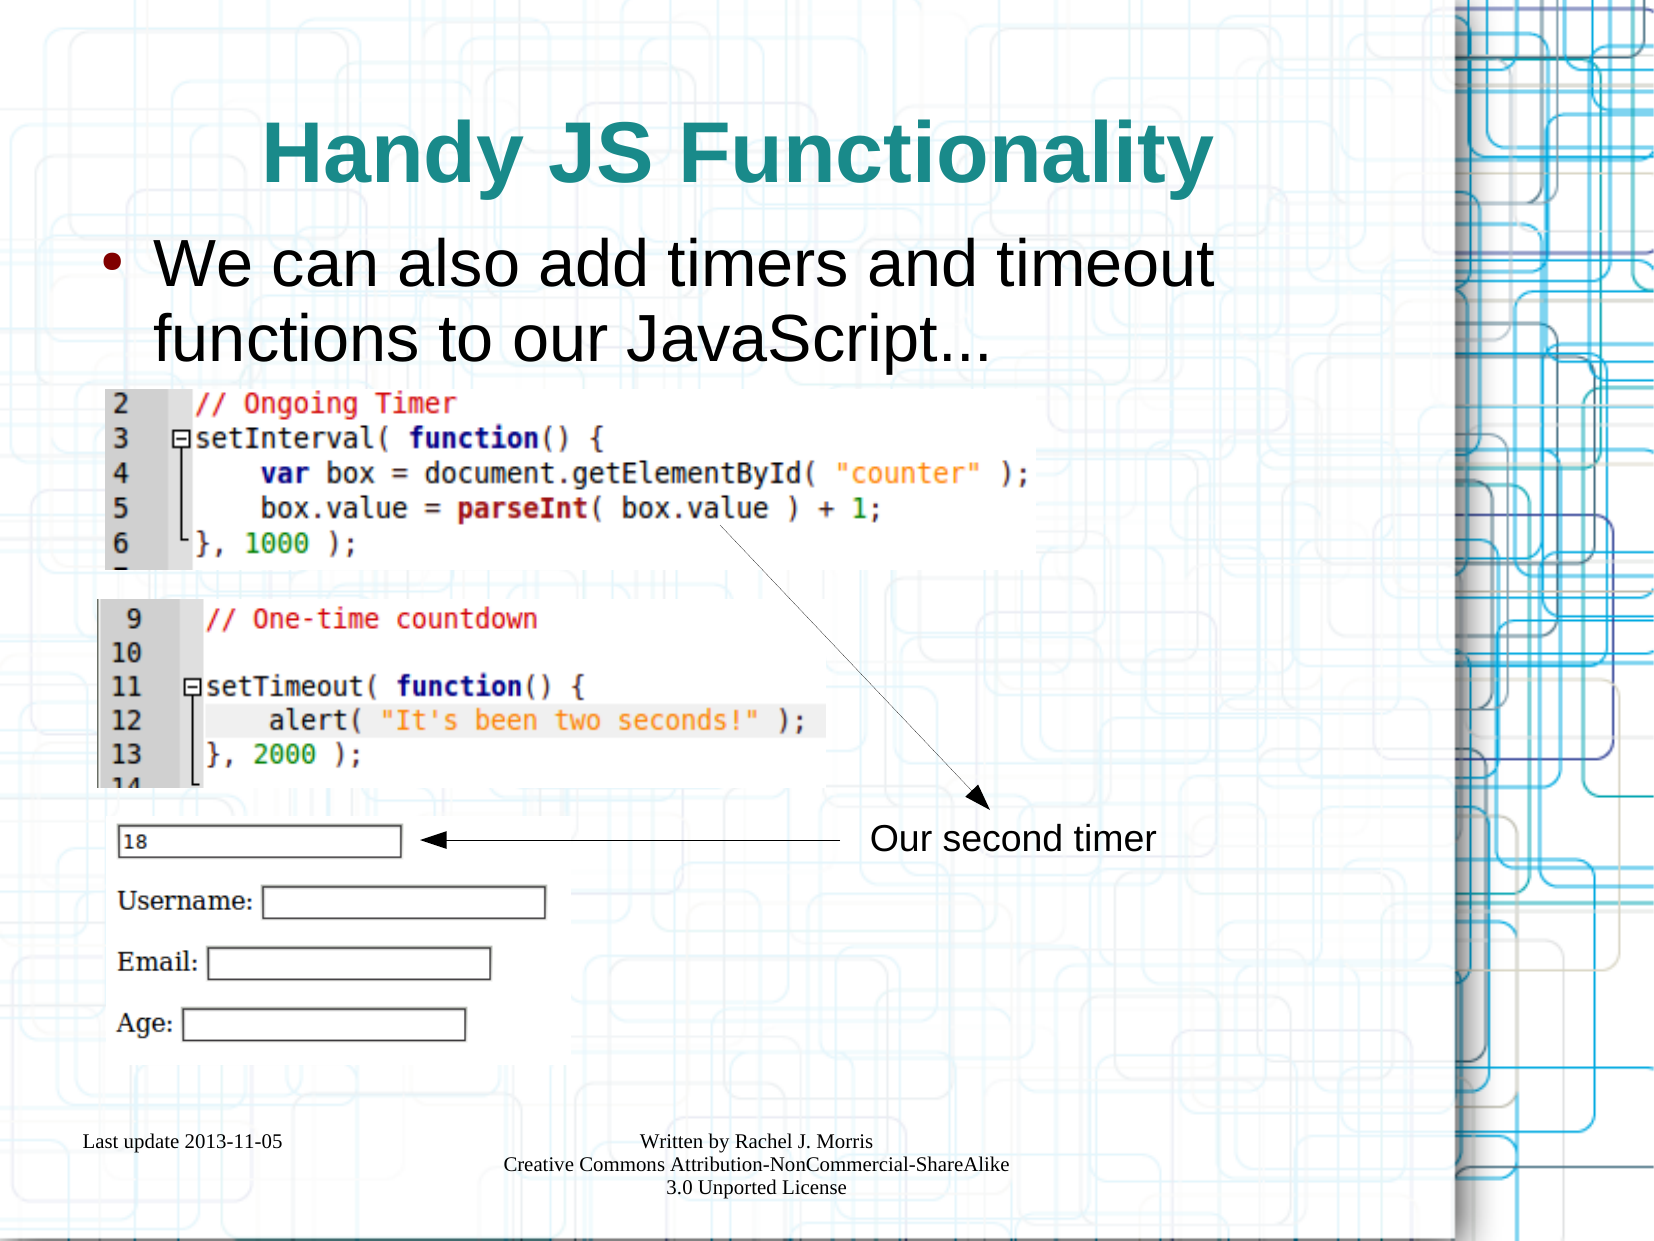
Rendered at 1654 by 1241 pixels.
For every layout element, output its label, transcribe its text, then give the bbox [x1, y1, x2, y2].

text_box Our second timer [855, 810, 1351, 867]
title Handy JS Functionality [59, 49, 1418, 257]
picture [0, 0, 1654, 1241]
list We can also add timers and timeout functions to our JavaScript... [82, 225, 1418, 946]
